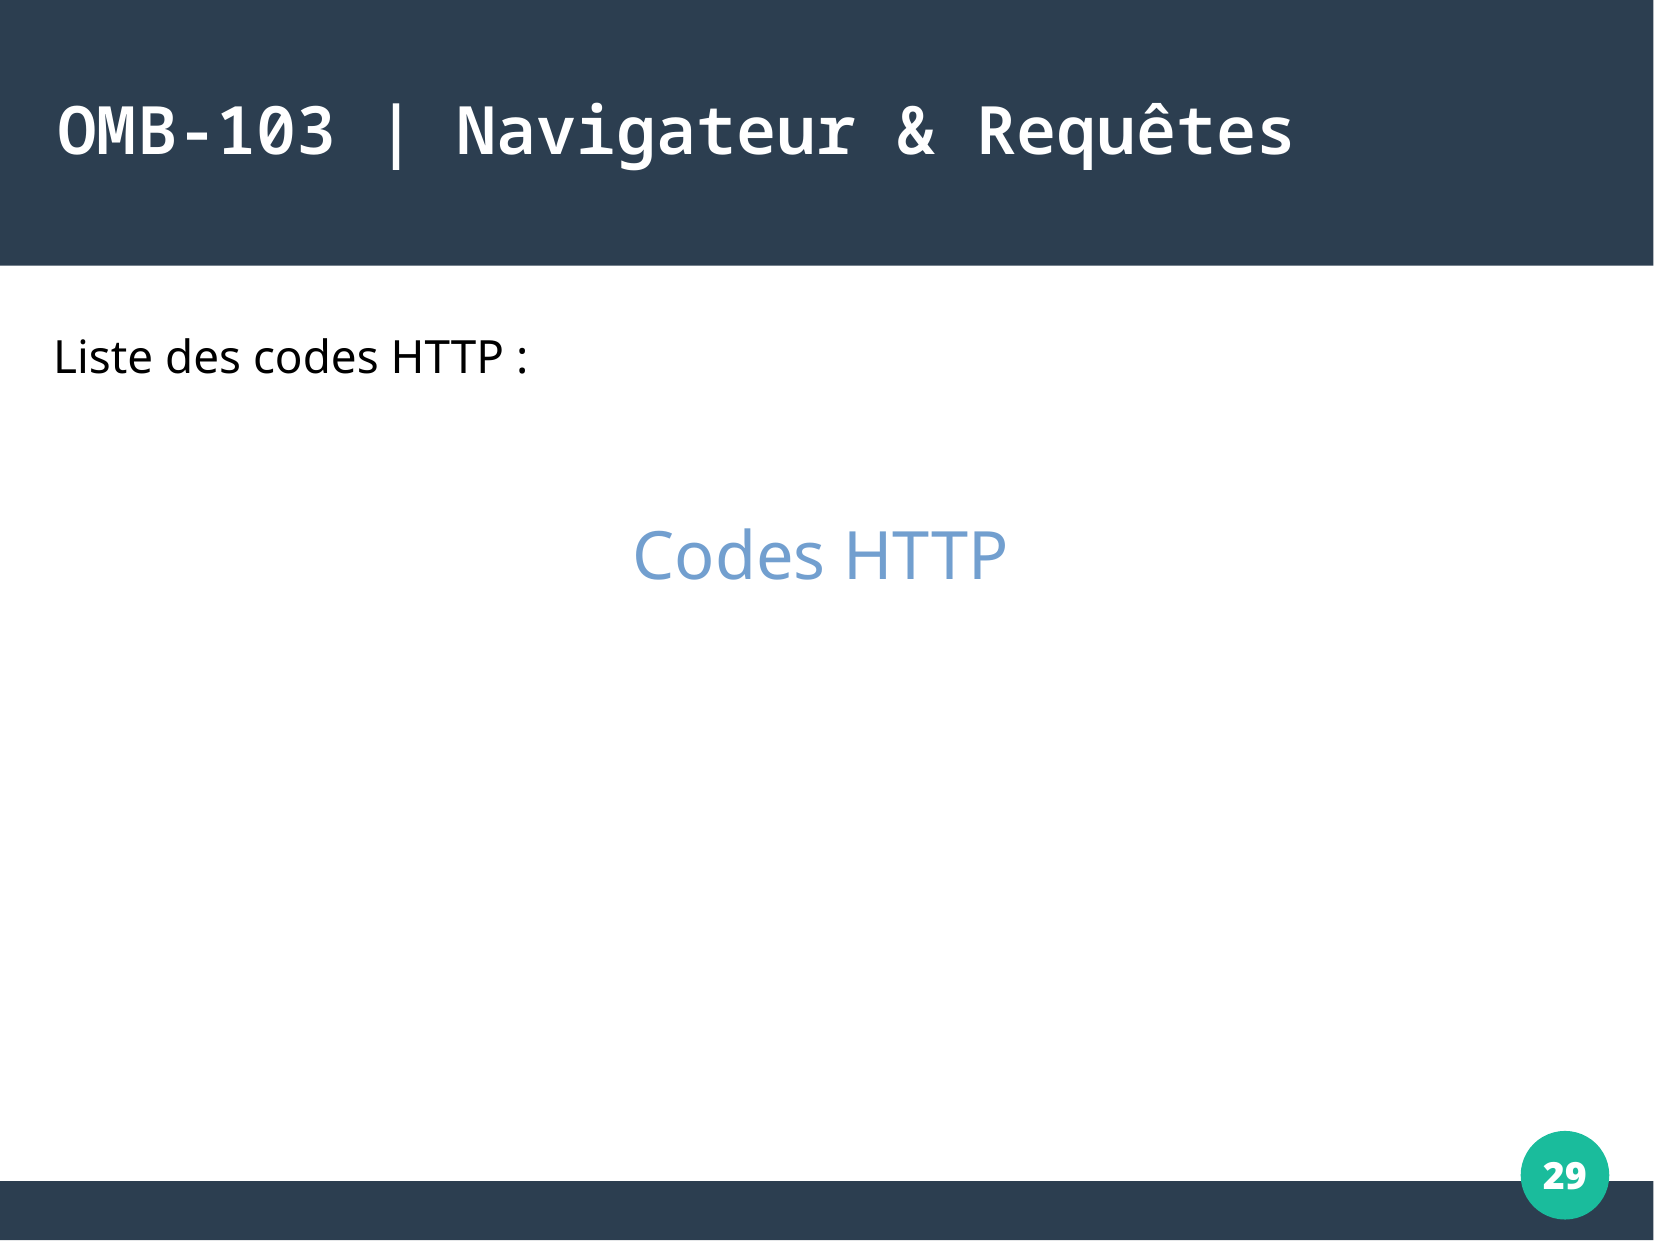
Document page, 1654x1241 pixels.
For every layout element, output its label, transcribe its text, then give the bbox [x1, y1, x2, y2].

title OMB-103 | Navigateur & Requêtes [57, 49, 1593, 207]
list Liste des codes HTTP : Codes HTTP [53, 324, 1589, 1152]
